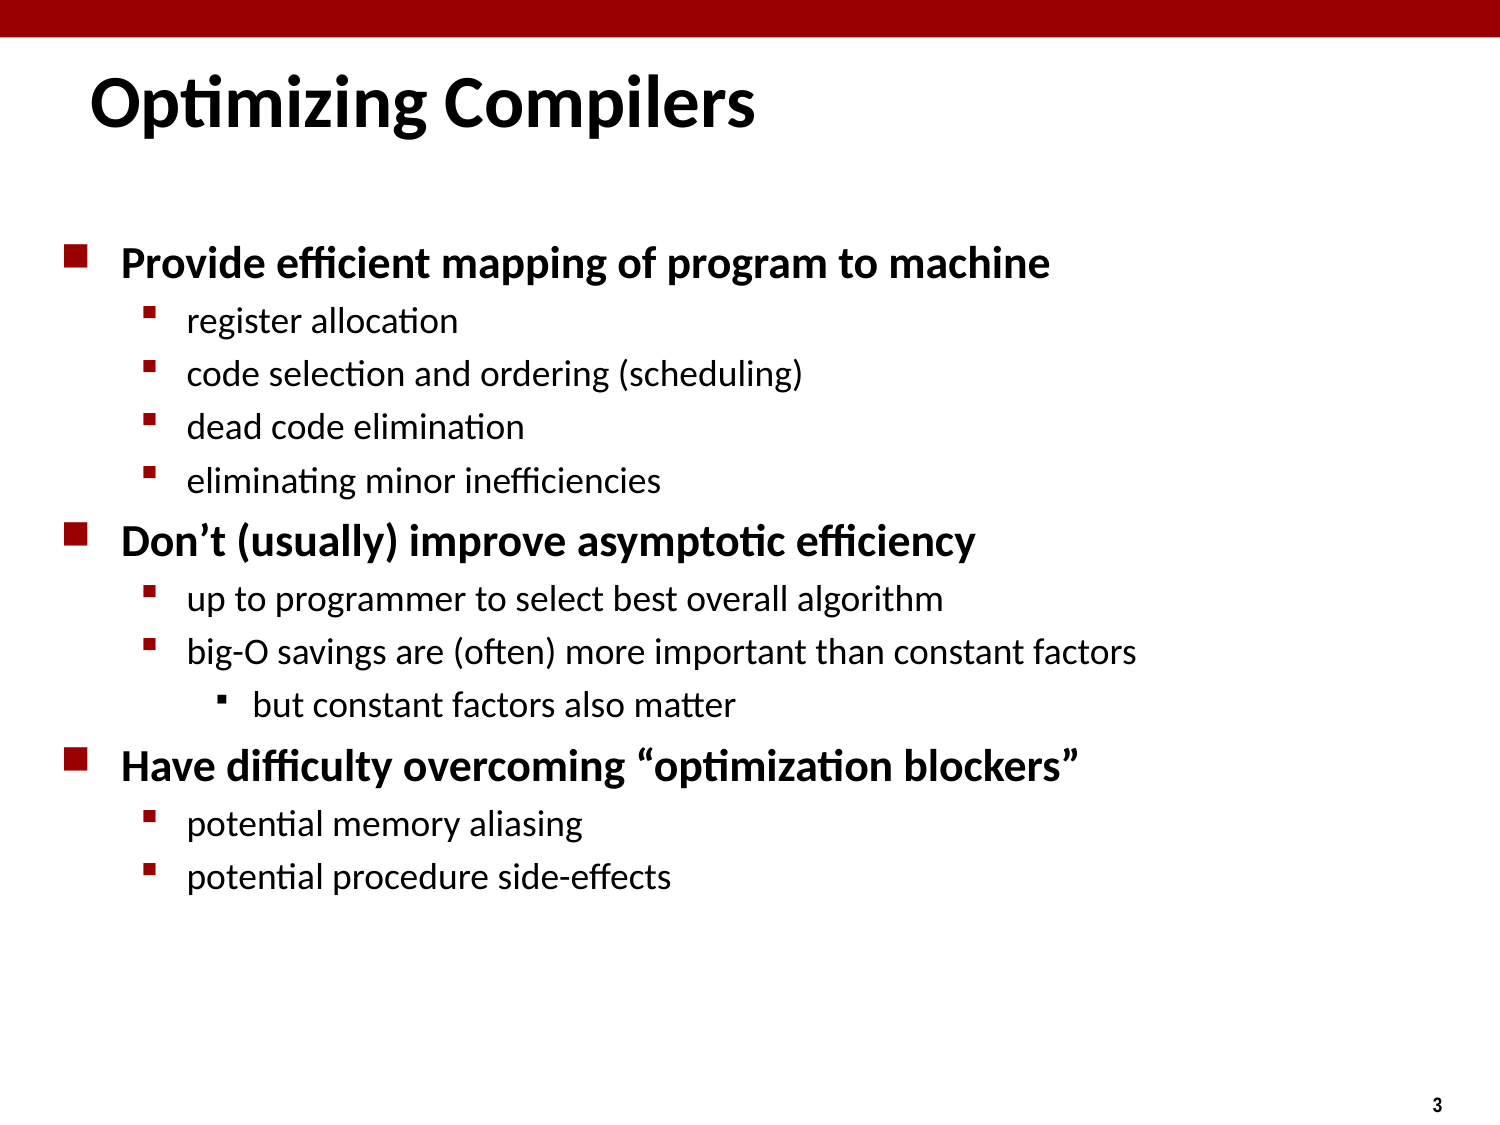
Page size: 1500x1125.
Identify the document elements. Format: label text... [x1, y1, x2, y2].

title Optimizing Compilers [75, 50, 1152, 144]
list Provide efficient mapping of program to machine register allocation code selection and ordering (scheduling) dead code elimination eliminating minor inefficiencies Don’t (usually) improve asymptotic efficiency up to programmer to select best overall algorithm big-O savings are (often) more important than constant factors but constant factors also matter Have difficulty overcoming “optimization blockers” potential memory aliasing potential procedure side-effects [50, 224, 1475, 1088]
